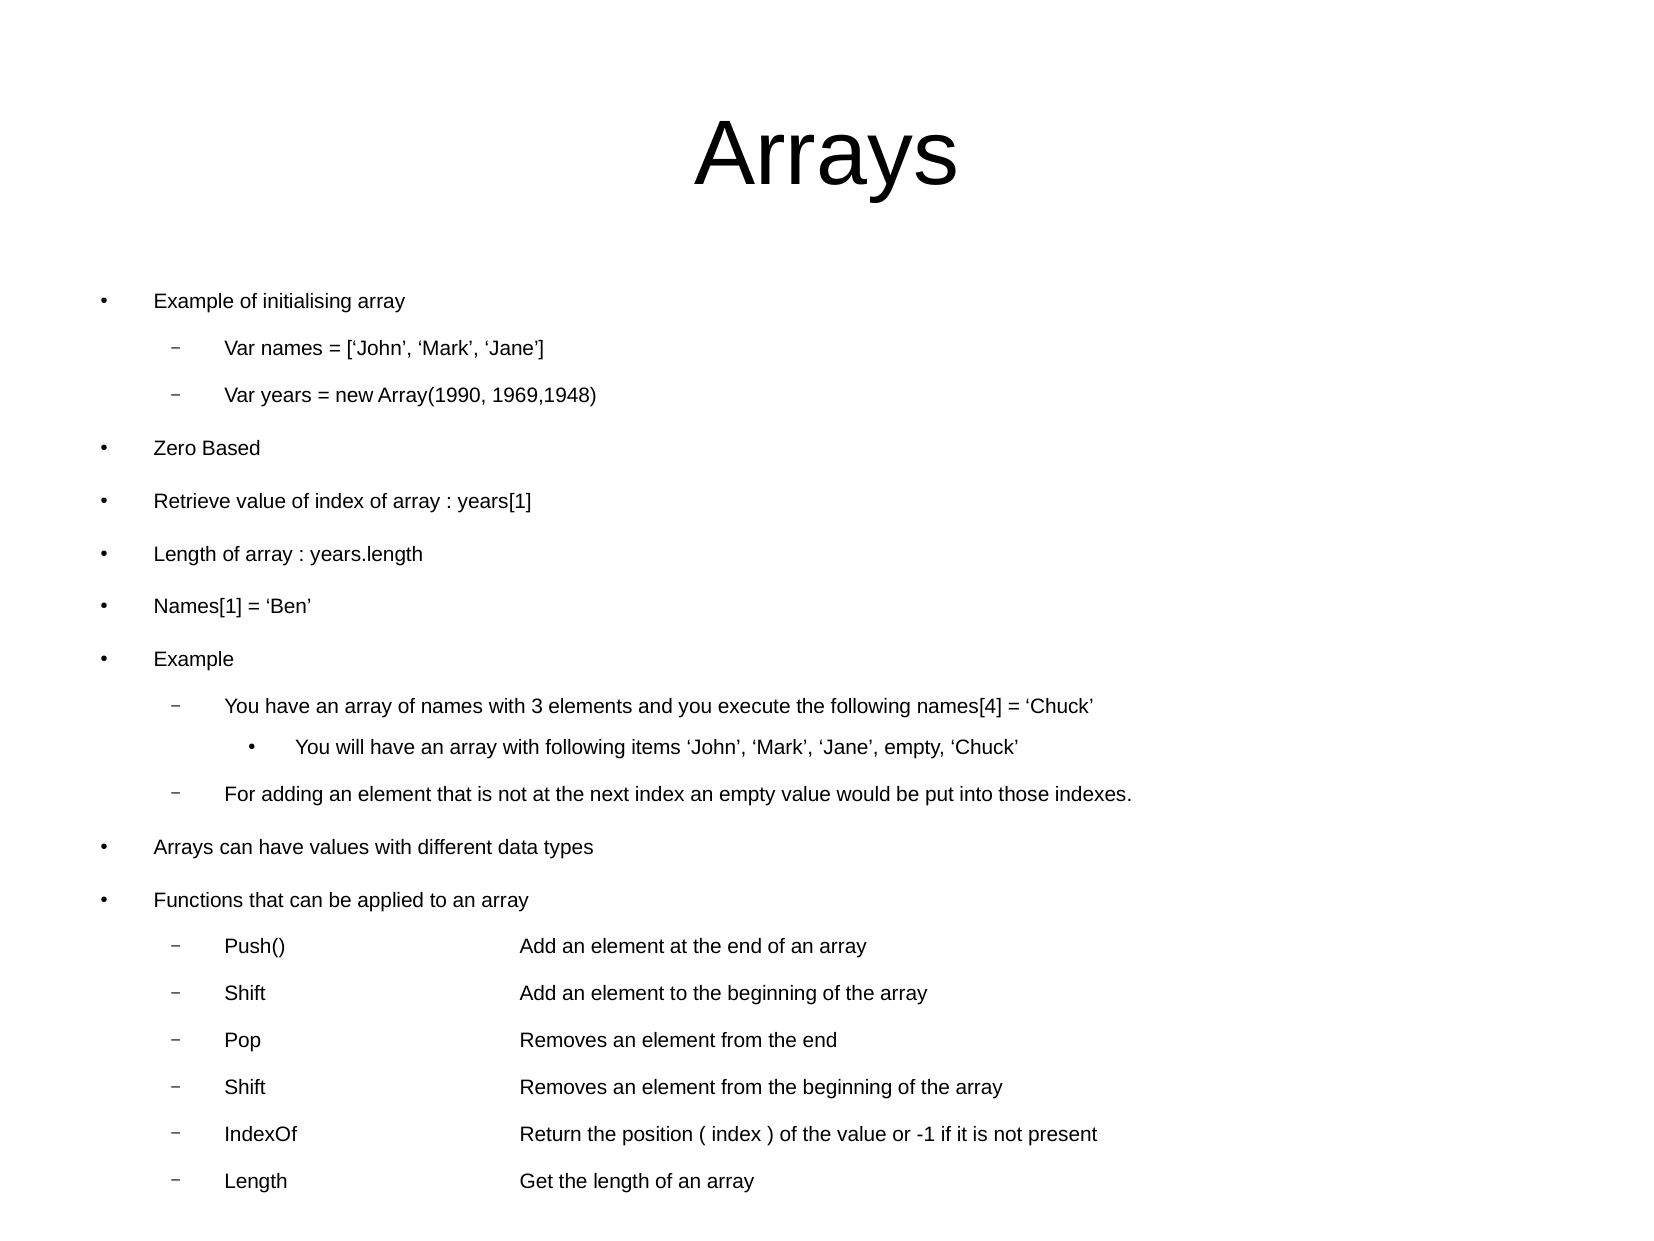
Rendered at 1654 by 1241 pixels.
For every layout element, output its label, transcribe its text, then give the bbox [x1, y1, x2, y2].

list Example of initialising array Var names = [‘John’, ‘Mark’, ‘Jane’] Var years = new Array(1990, 1969,1948) Zero Based Retrieve value of index of array : years[1] Length of array : years.length Names[1] = ‘Ben’ Example You have an array of names with 3 elements and you execute the following names[4] = ‘Chuck’ You will have an array with following items ‘John’, ‘Mark’, ‘Jane’, empty, ‘Chuck’ For adding an element that is not at the next index an empty value would be put into those indexes. Arrays can have values with different data types Functions that can be applied to an array Push() Add an element at the end of an array Shift Add an element to the beginning of the array Pop Removes an element from the end Shift Removes an element from the beginning of the array IndexOf Return the position ( index ) of the value or -1 if it is not present Length Get the length of an array [82, 290, 1583, 1205]
title Arrays [82, 49, 1571, 257]
